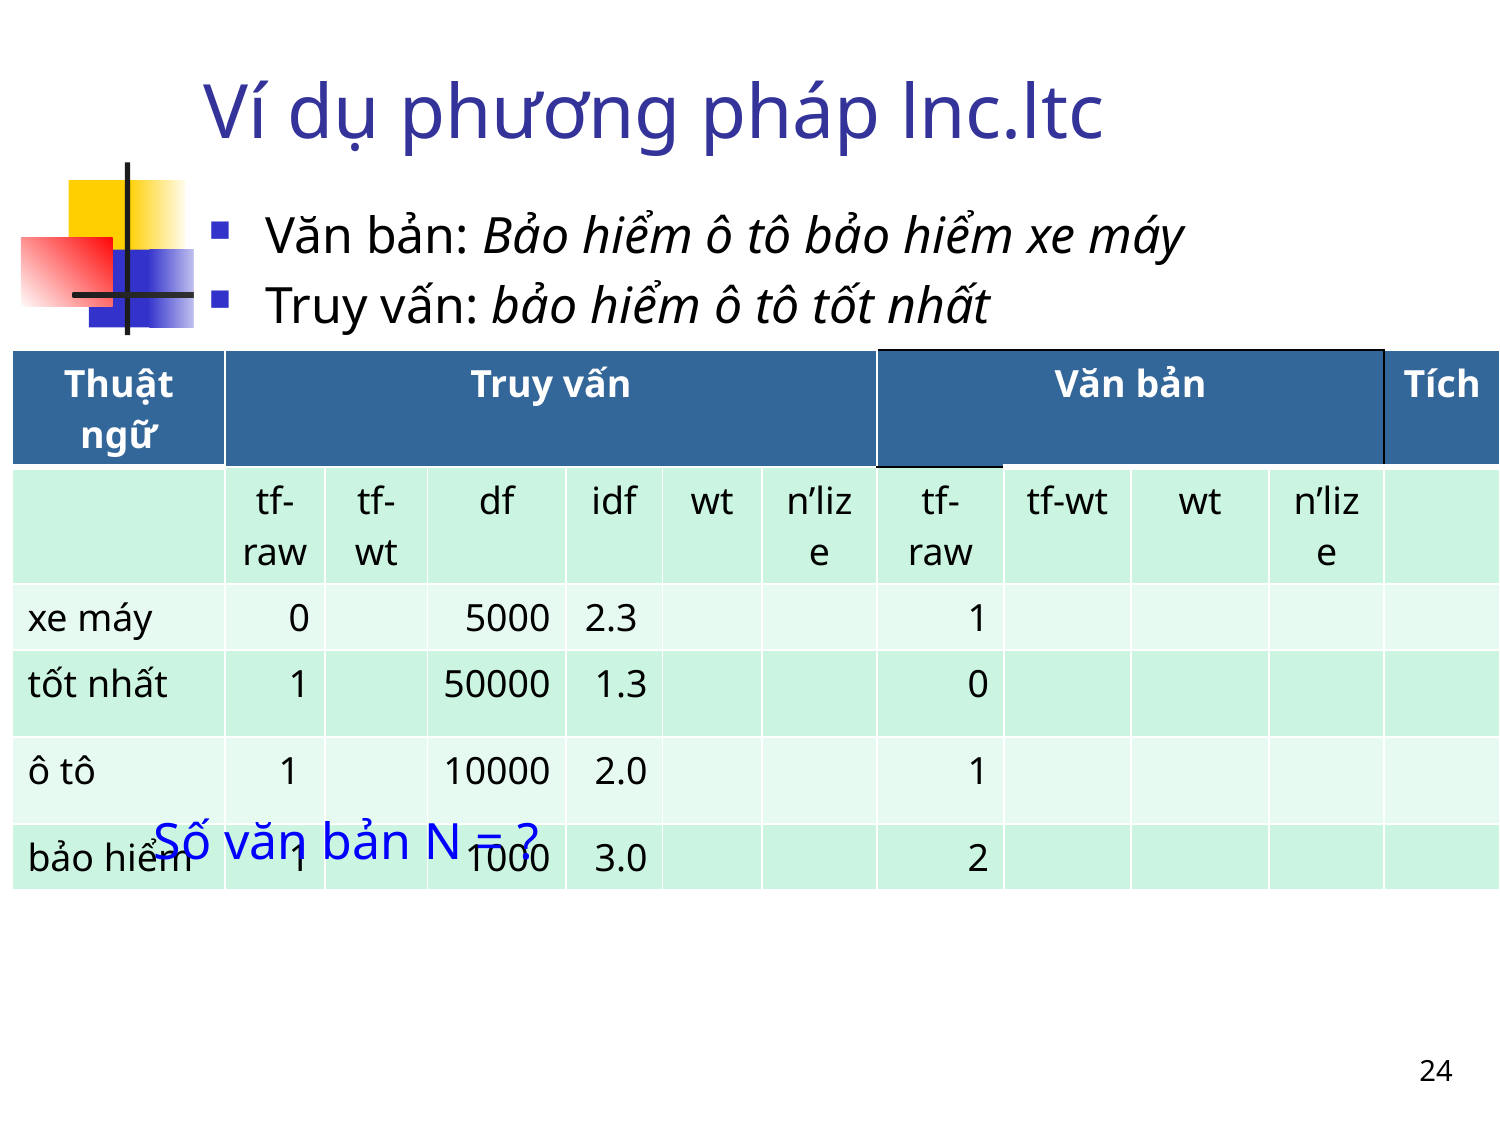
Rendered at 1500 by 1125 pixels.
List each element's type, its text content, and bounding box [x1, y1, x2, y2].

table_cell [326, 738, 427, 802]
table_cell tf-wt [326, 468, 427, 583]
table_cell tf-raw [226, 468, 324, 583]
table_cell [1385, 585, 1499, 649]
table_cell df [428, 468, 565, 583]
table_cell 1 [226, 878, 324, 889]
table_cell 2.3 [567, 585, 662, 649]
table_header Tích [1385, 351, 1499, 464]
list Văn bản: Bảo hiểm ô tô bảo hiểm xe máy Truy vấn: bảo hiểm ô tô tốt nhất [193, 196, 1469, 349]
table_cell [663, 585, 761, 649]
table_cell [1005, 585, 1130, 649]
table_cell [663, 825, 761, 889]
table_cell wt [1132, 470, 1268, 583]
table_cell tf-raw [878, 468, 1003, 583]
table_cell [13, 470, 224, 583]
table_cell [1005, 651, 1130, 736]
slide_number <number> [1155, 1024, 1468, 1100]
table_cell [1385, 825, 1499, 889]
text_box Số văn bản N = ? [139, 802, 554, 878]
table_header Truy vấn [226, 351, 876, 466]
table_cell 3.0 [567, 825, 662, 889]
table_cell [1385, 651, 1499, 736]
table_cell tốt nhất [13, 651, 224, 736]
table_cell 1.3 [567, 651, 662, 736]
table_cell [1385, 470, 1499, 583]
table_cell ô tô [13, 738, 224, 823]
table_cell [1132, 825, 1268, 889]
table_cell [1385, 738, 1499, 823]
table_cell [663, 651, 761, 736]
table_cell 2 [878, 825, 1003, 889]
table_cell 1 [878, 585, 1003, 649]
table_cell n’lize [763, 468, 876, 583]
table_header Thuật ngữ [13, 351, 224, 464]
table_cell [1270, 651, 1383, 736]
table_cell [763, 738, 876, 823]
table_cell bảo hiểm [13, 825, 224, 889]
table_cell 50000 [428, 651, 565, 736]
table_cell [763, 585, 876, 649]
table_cell [1132, 738, 1268, 823]
table_cell [326, 585, 427, 649]
table_cell [1005, 738, 1130, 823]
table_cell 1 [226, 738, 324, 802]
table_cell [1270, 585, 1383, 649]
table_cell [663, 738, 761, 823]
table_cell [763, 651, 876, 736]
table_cell 1 [878, 738, 1003, 823]
table_header Văn bản [878, 351, 1383, 466]
table_cell 10000 [428, 738, 565, 823]
table_cell 0 [226, 585, 324, 649]
table_cell 1000 [428, 825, 565, 889]
table_cell [1132, 585, 1268, 649]
table_cell [1005, 825, 1130, 889]
table_cell 0 [878, 651, 1003, 736]
table_cell n’lize [1270, 470, 1383, 583]
table_cell 1 [226, 651, 324, 736]
table_cell [1270, 738, 1383, 823]
table_cell [1132, 651, 1268, 736]
table_cell idf [567, 468, 662, 583]
title Ví dụ phương pháp lnc.ltc [188, 35, 1468, 161]
table_cell [326, 878, 427, 889]
table_cell tf-wt [1005, 470, 1130, 583]
table_cell xe máy [13, 585, 224, 649]
table_cell [1270, 825, 1383, 889]
table_cell 5000 [428, 585, 565, 649]
table_cell wt [663, 468, 761, 583]
table_cell [326, 651, 427, 736]
table_cell [763, 825, 876, 889]
table_cell 2.0 [567, 738, 662, 823]
